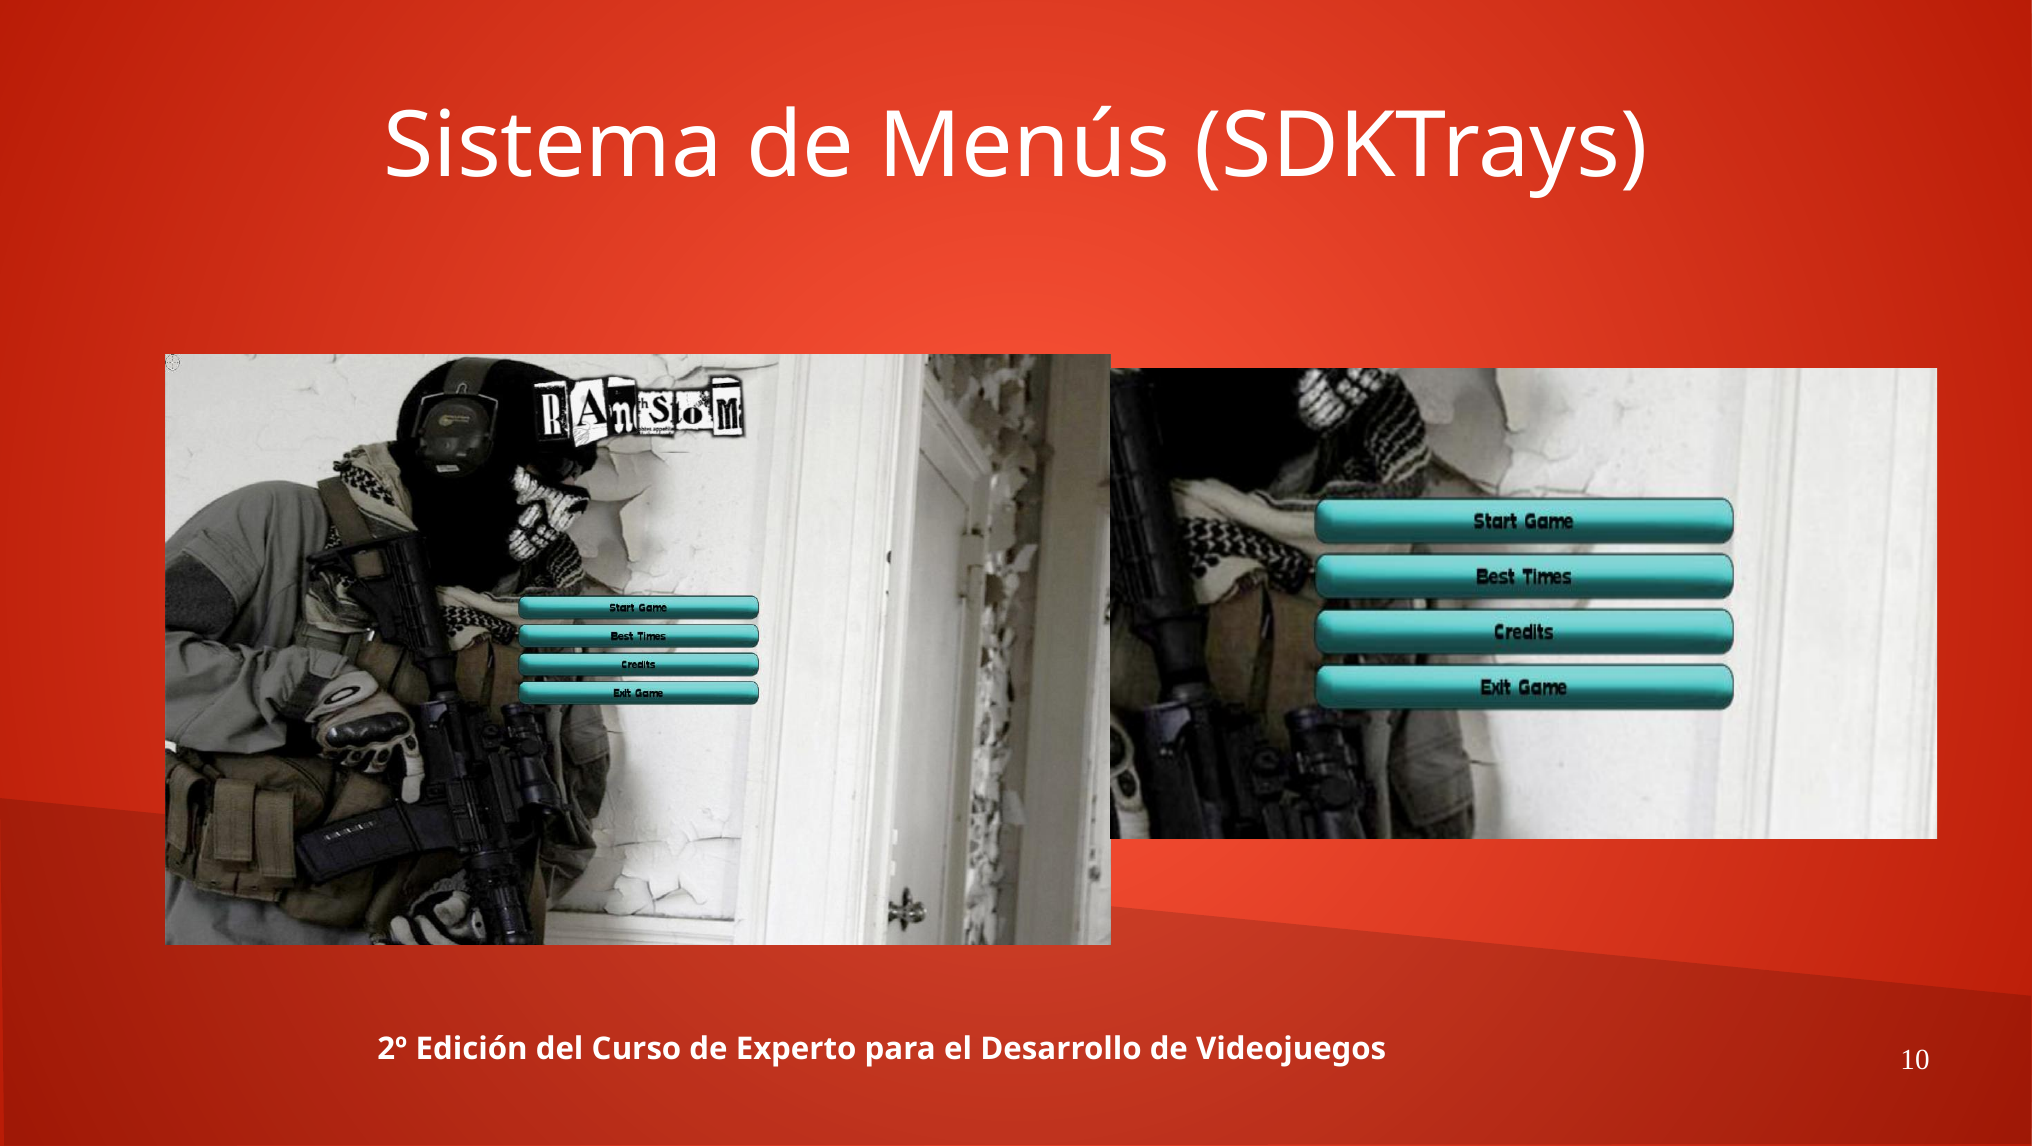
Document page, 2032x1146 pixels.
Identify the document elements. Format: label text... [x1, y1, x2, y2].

picture [165, 354, 1938, 945]
title Sistema de Menús (SDKTrays) [101, 45, 1931, 237]
text_box 2º Edición del Curso de Experto para el Desarrollo de Videojuegos [362, 1018, 1669, 1085]
